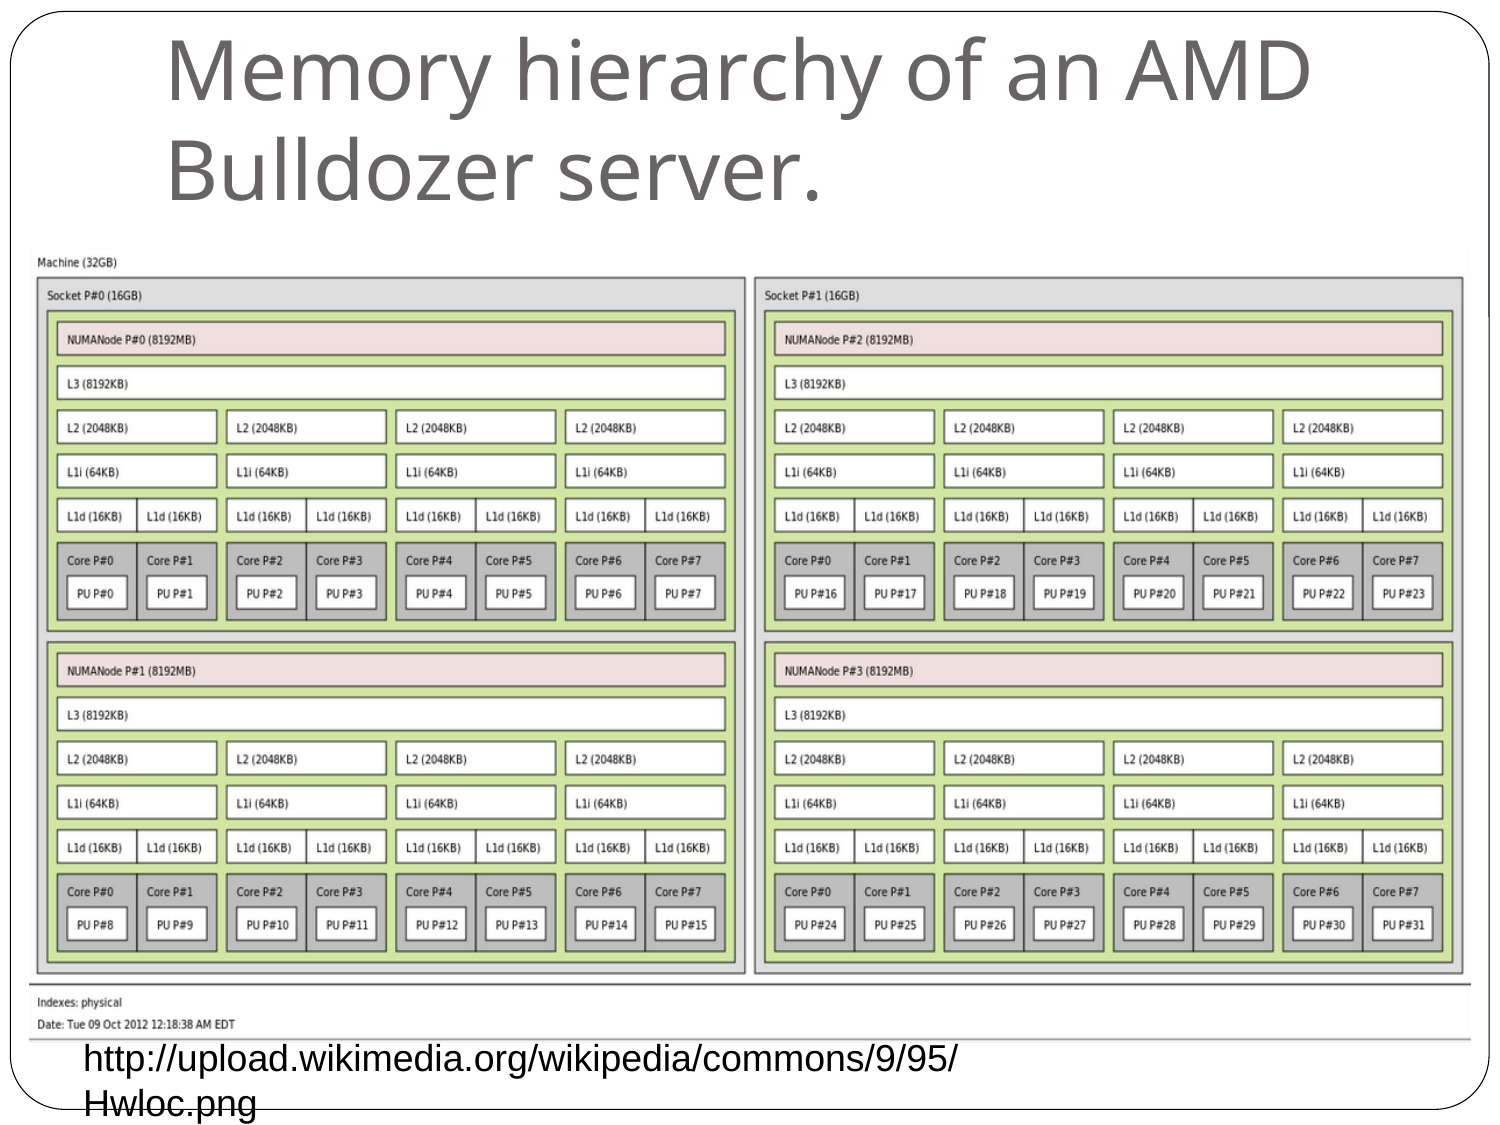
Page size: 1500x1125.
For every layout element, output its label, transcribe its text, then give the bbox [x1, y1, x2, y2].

picture [29, 247, 1471, 1043]
text_box http://upload.wikimedia.org/wikipedia/commons/9/95/Hwloc.png [68, 1026, 1146, 1087]
title Memory hierarchy of an AMD Bulldozer server. [150, 9, 1426, 233]
